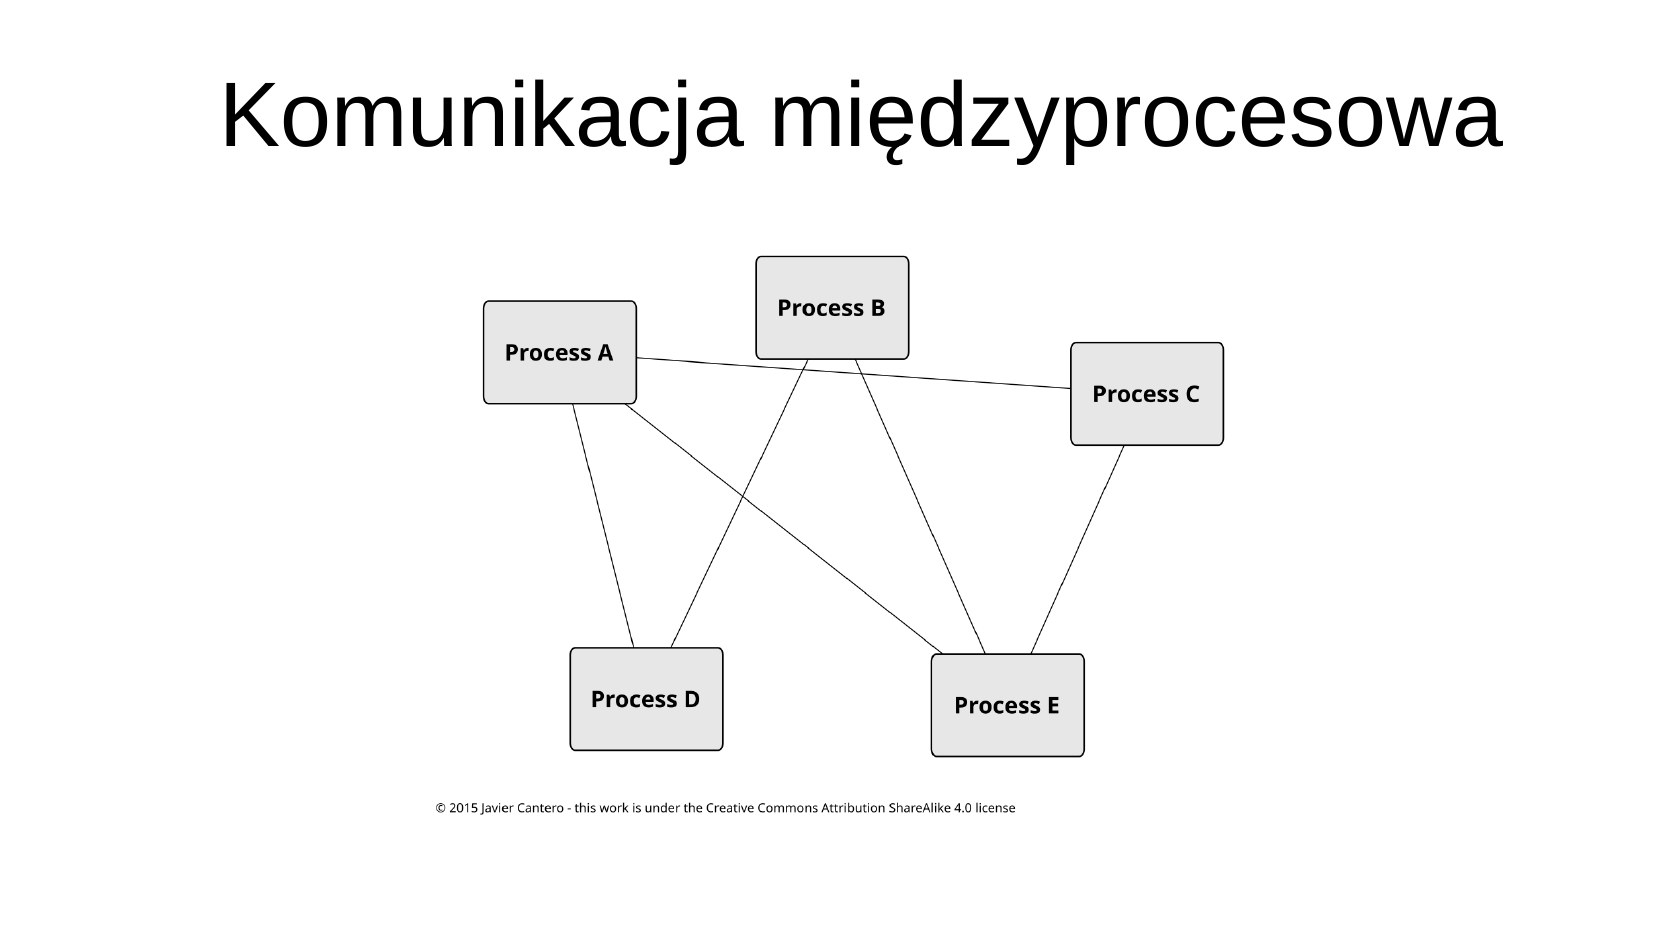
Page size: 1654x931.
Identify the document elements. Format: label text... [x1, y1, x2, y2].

picture [416, 224, 1276, 826]
title Komunikacja międzyprocesowa [82, 37, 1571, 193]
